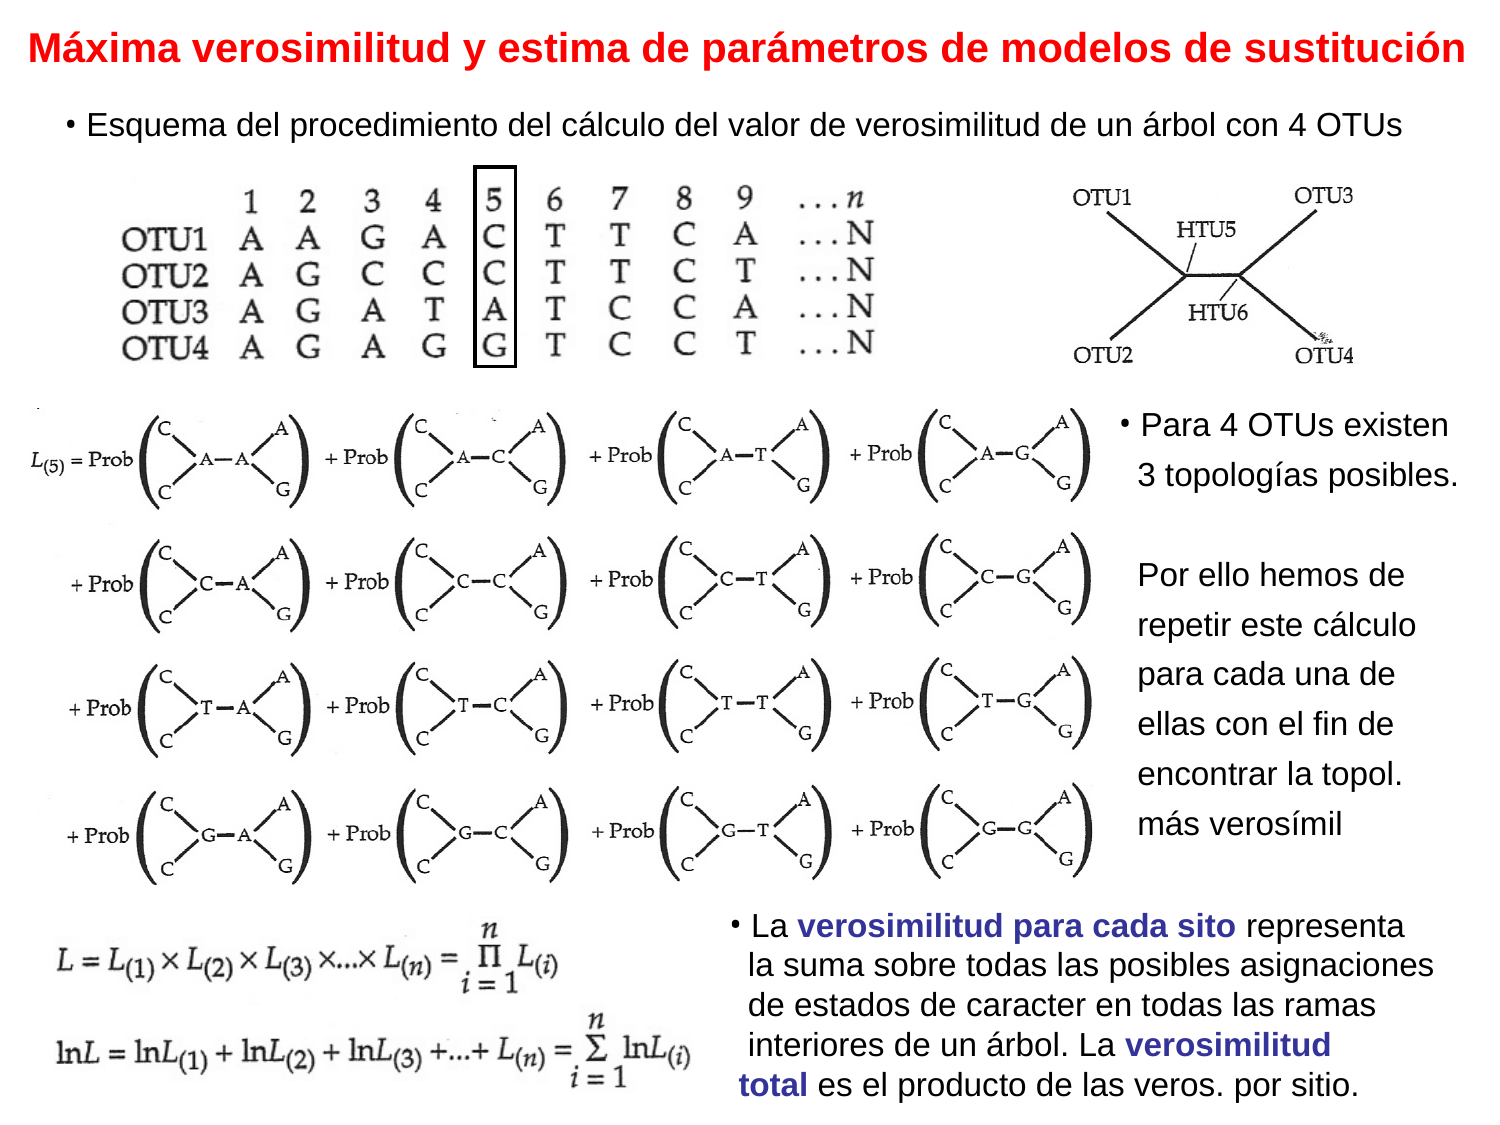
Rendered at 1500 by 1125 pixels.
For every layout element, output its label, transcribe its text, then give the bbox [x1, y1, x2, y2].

picture [1071, 184, 1353, 364]
picture [477, 178, 514, 364]
picture [517, 178, 878, 364]
text_box La verosimilitud para cada sito representa la suma sobre todas las posibles asignaciones de estados de caracter en todas las ramas interiores de un árbol. La verosimilitud total es el producto de las veros. por sitio. [714, 896, 1458, 1112]
picture [53, 916, 693, 1093]
text_box Para 4 OTUs existen 3 topologías posibles. Por ello hemos de repetir este cálculo para cada una de ellas con el fin de encontrar la topol. más verosímil [1104, 385, 1483, 850]
picture [117, 178, 473, 364]
picture [29, 408, 1093, 885]
text_box Máxima verosimilitud y estima de parámetros de modelos de sustitución [12, 13, 1482, 79]
text_box Esquema del procedimiento del cálculo del valor de verosimilitud de un árbol con 4 OTUs [49, 95, 1421, 152]
